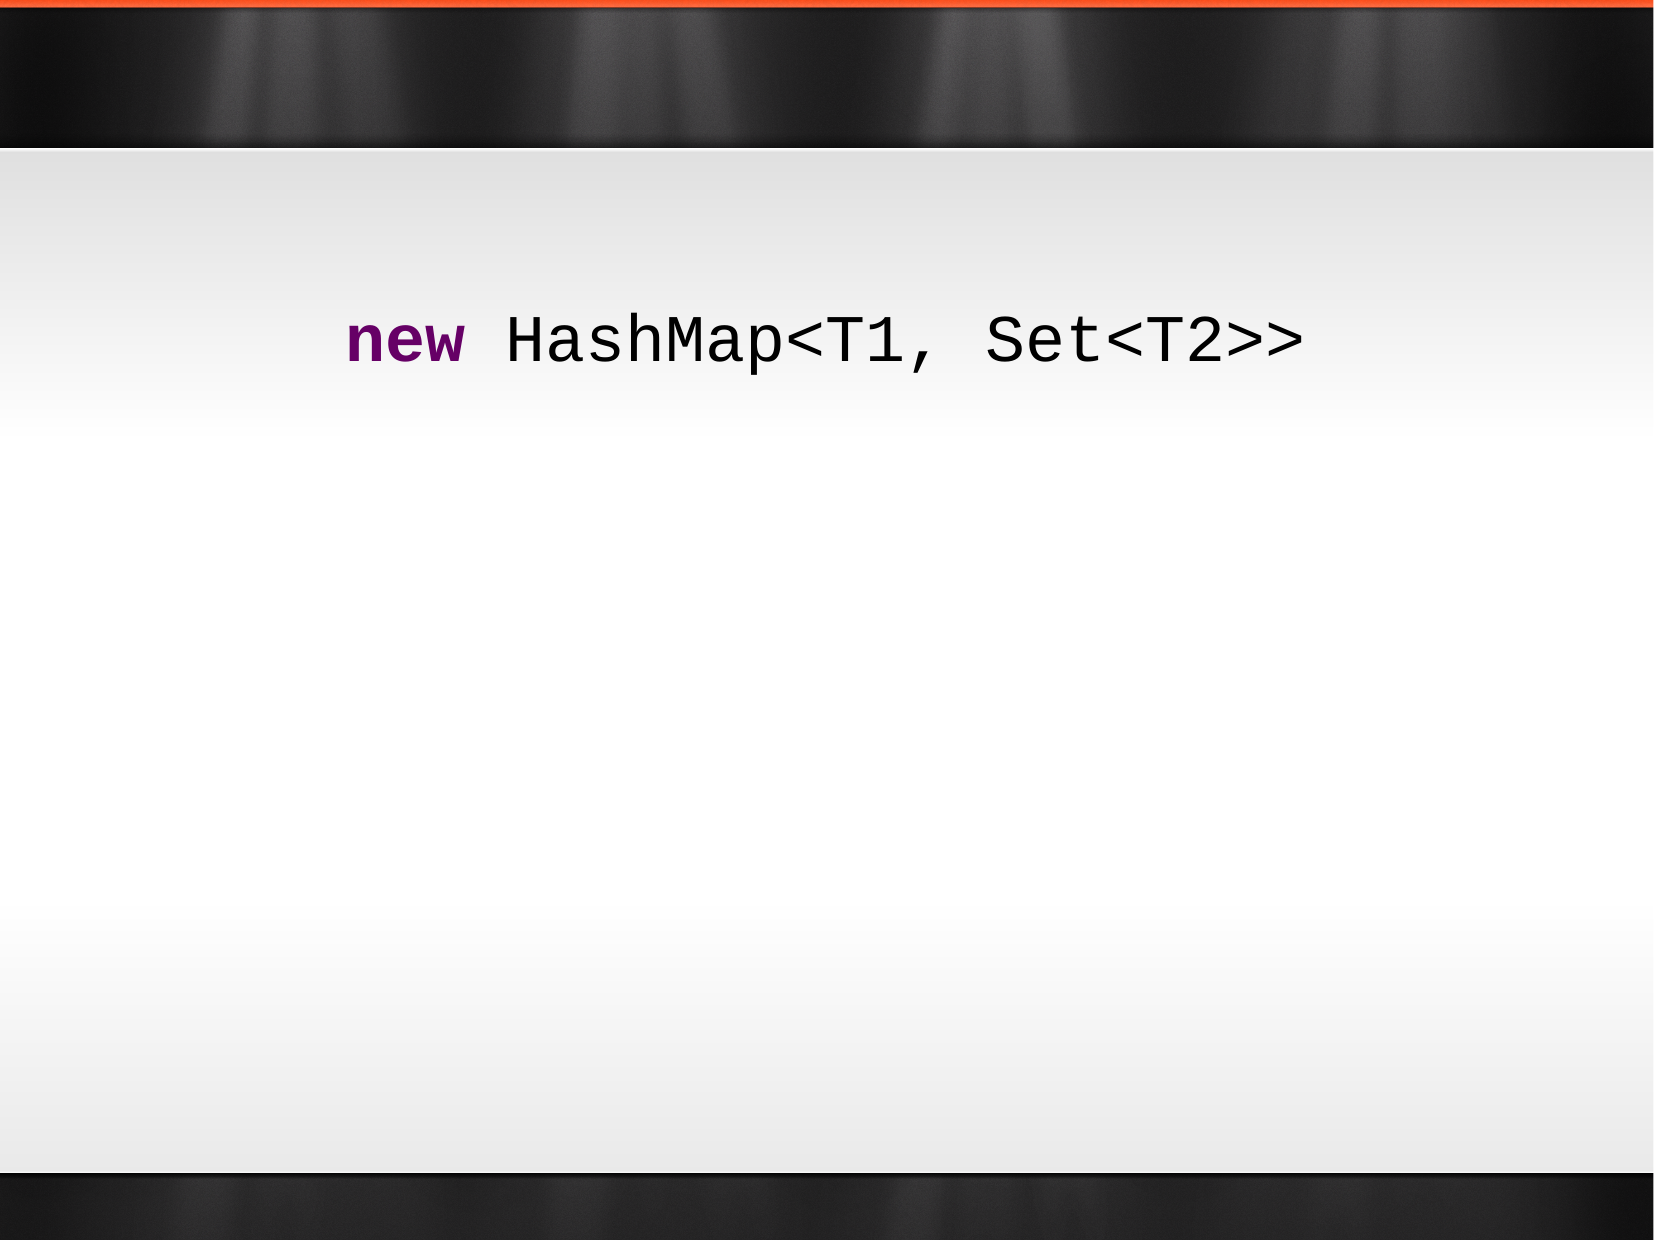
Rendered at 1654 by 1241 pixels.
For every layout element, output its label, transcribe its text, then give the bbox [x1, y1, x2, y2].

subtitle new HashMap<T1, Set<T2>> [80, 305, 1570, 1125]
picture [0, 0, 1654, 1240]
